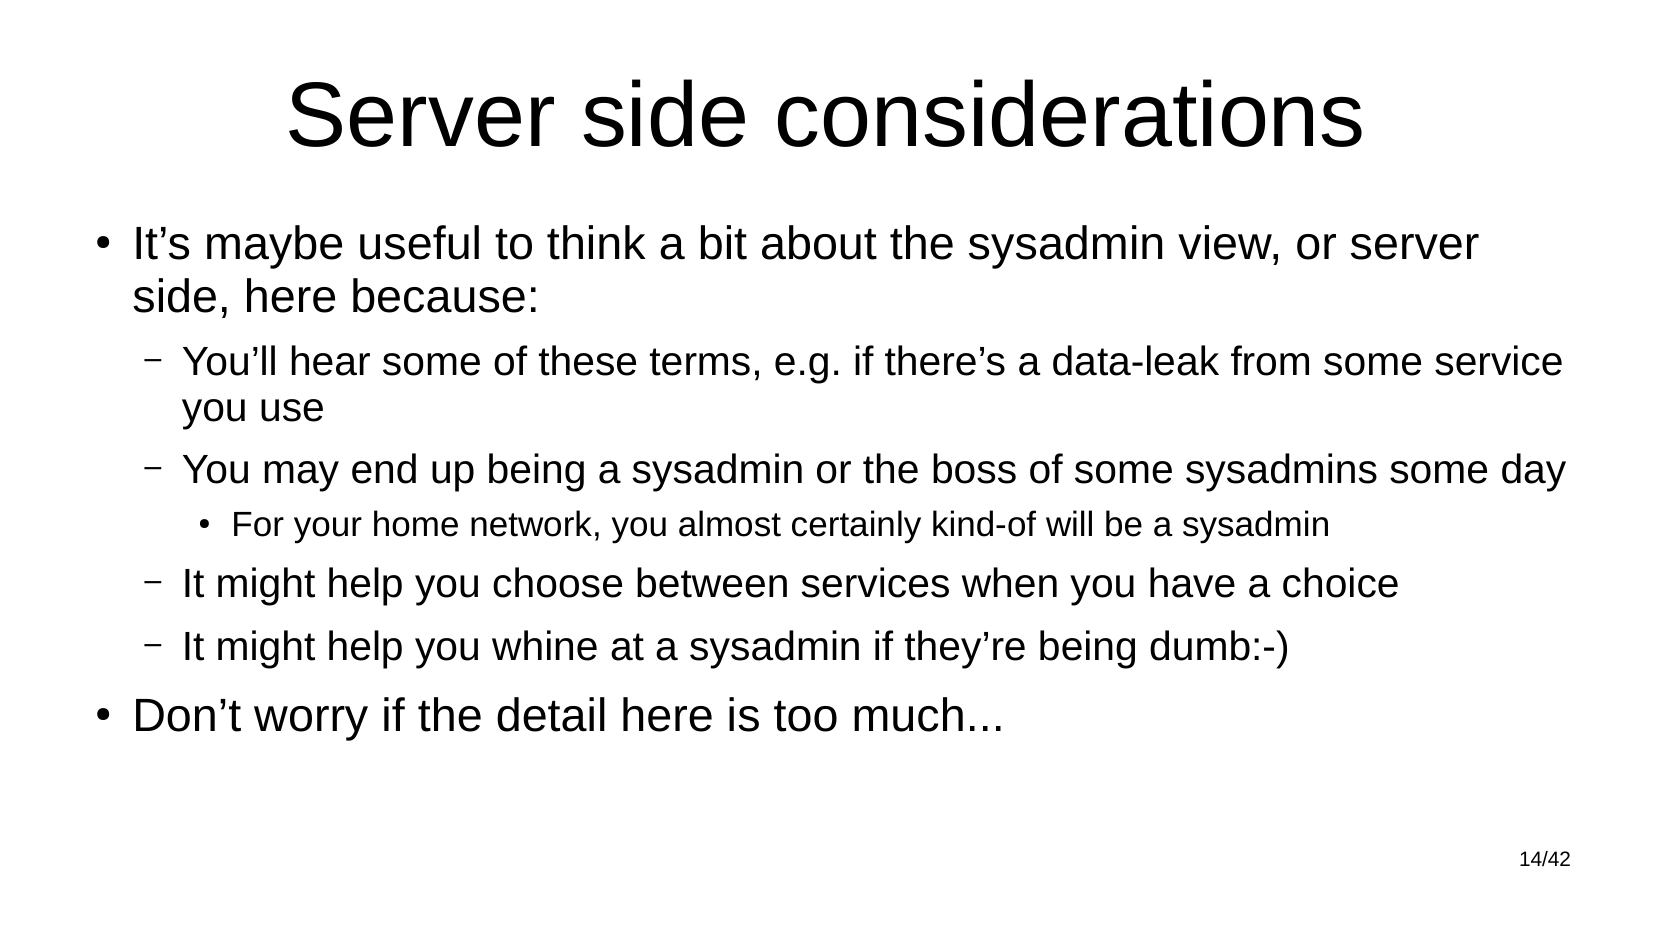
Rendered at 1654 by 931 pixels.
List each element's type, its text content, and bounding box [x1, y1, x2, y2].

title Server side considerations [82, 37, 1571, 193]
list It’s maybe useful to think a bit about the sysadmin view, or server side, here because: You’ll hear some of these terms, e.g. if there’s a data-leak from some service you use You may end up being a sysadmin or the boss of some sysadmins some day For your home network, you almost certainly kind-of will be a sysadmin It might help you choose between services when you have a choice It might help you whine at a sysadmin if they’re being dumb:-) Don’t worry if the detail here is too much... [82, 217, 1571, 758]
